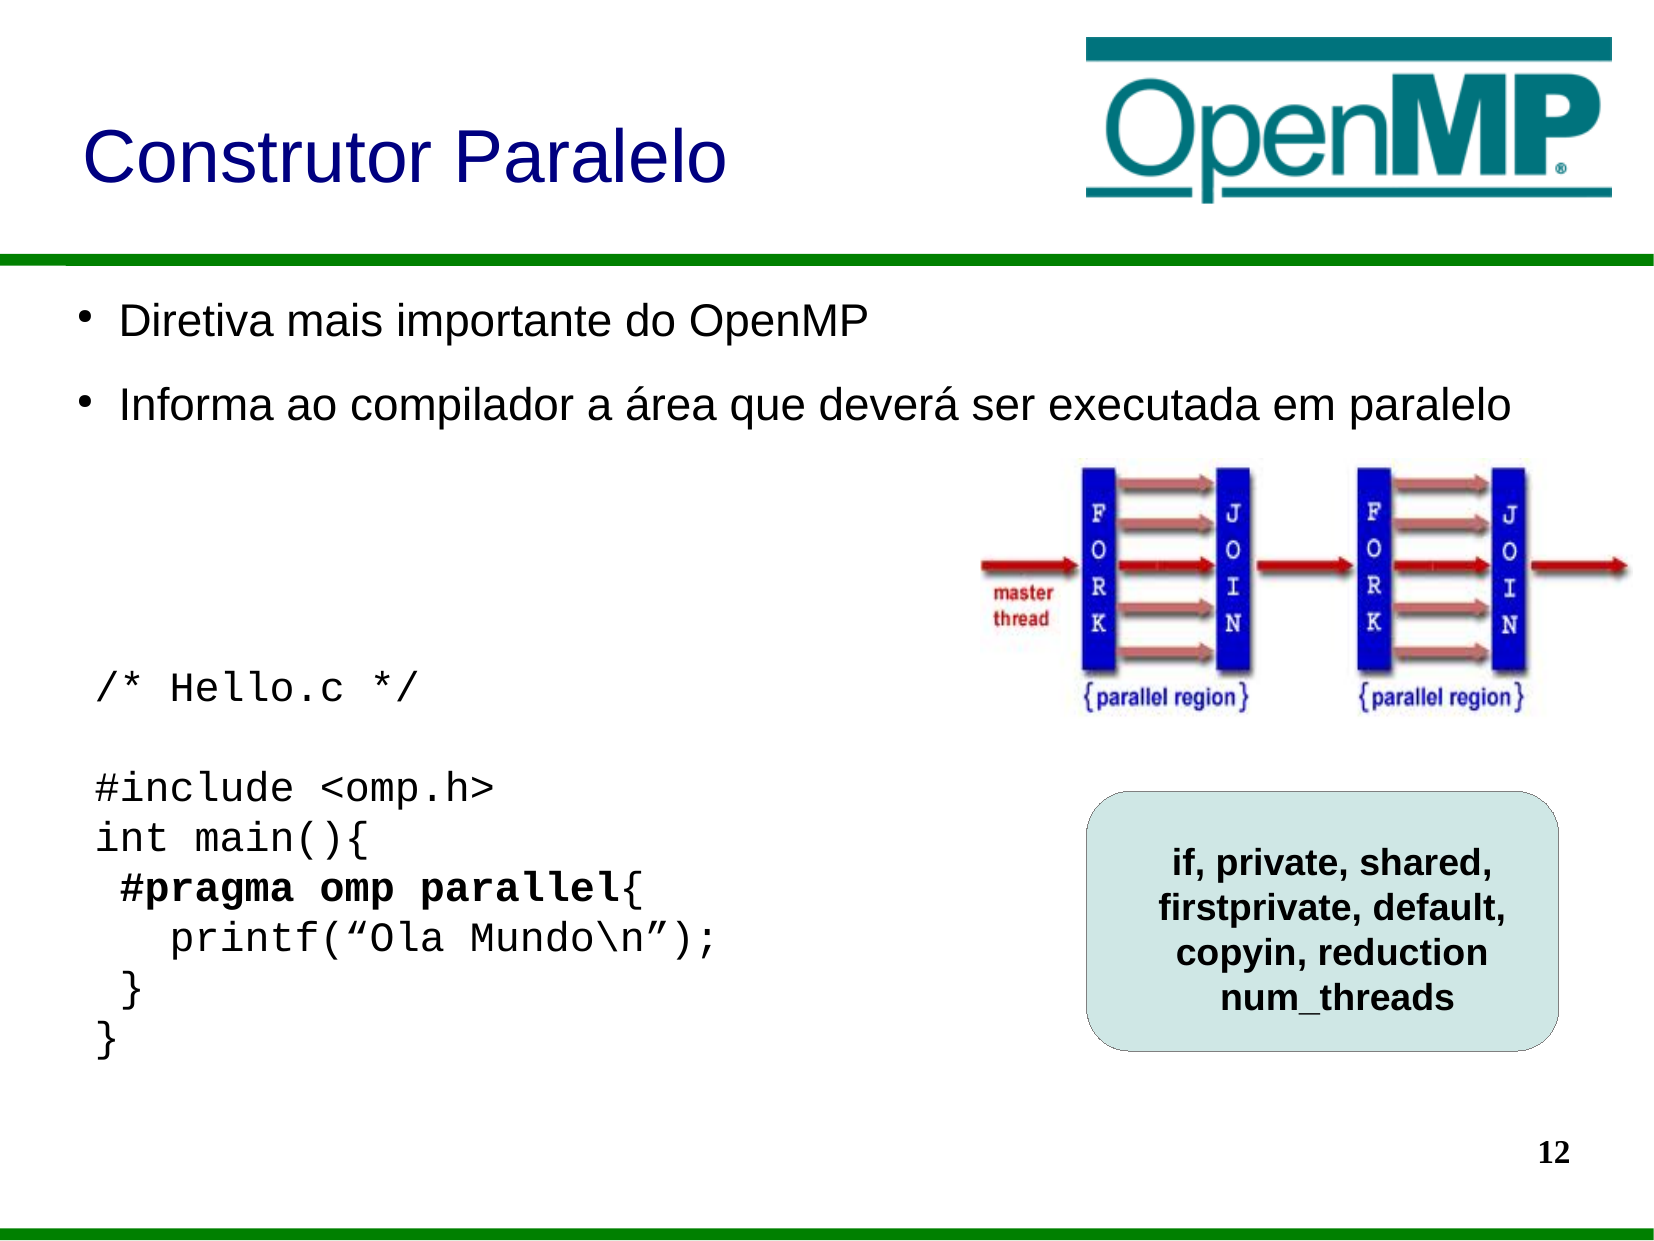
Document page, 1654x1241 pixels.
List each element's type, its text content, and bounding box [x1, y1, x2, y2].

list Diretiva mais importante do OpenMP Informa ao compilador a área que deverá ser executada em paralelo [76, 290, 1565, 995]
text_box /* Hello.c */ #include <omp.h> int main(){ #pragma omp parallel{ printf(“Ola Mundo\n”); } } [79, 652, 735, 1068]
text_box [1086, 791, 1559, 1052]
slide_number <número> [1185, 1129, 1571, 1216]
picture [1086, 37, 1612, 226]
title Construtor Paralelo [82, 49, 1571, 257]
picture [980, 458, 1633, 721]
text_box if, private, shared, firstprivate, default, copyin, reduction num_threads [1129, 830, 1536, 1016]
